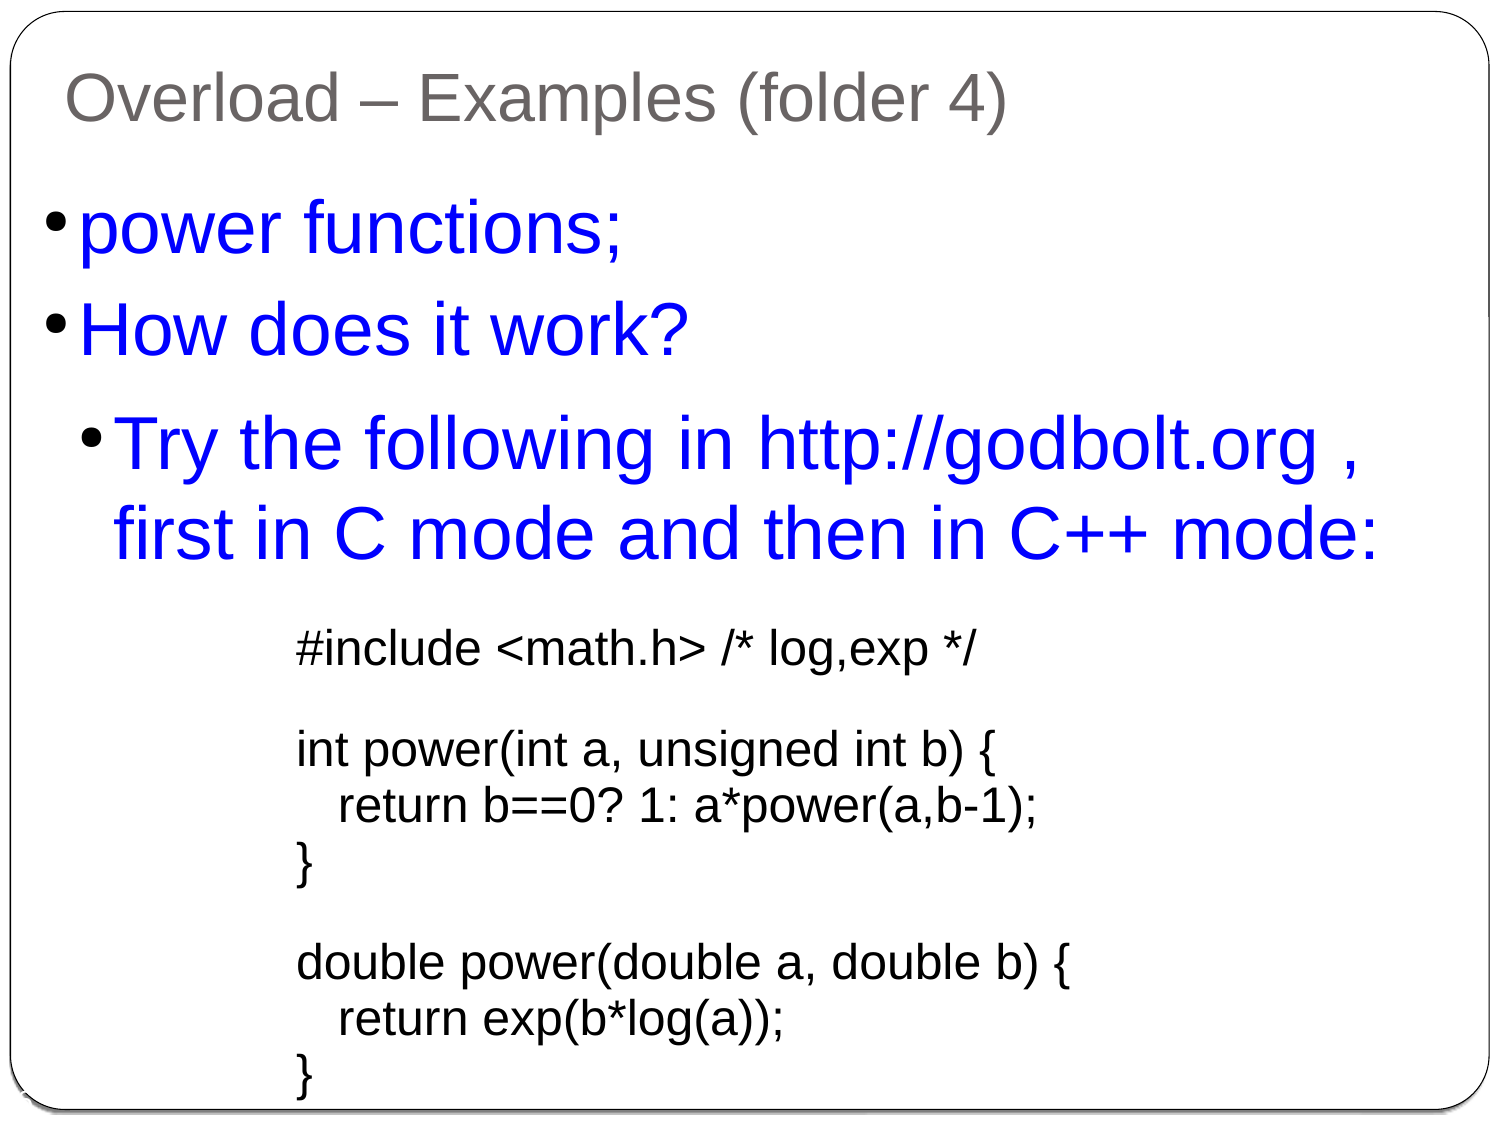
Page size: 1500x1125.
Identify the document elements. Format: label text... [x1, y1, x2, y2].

slide_number <number> [0, 1074, 50, 1125]
title Overload – Examples (folder 4) [50, 45, 1450, 150]
text_box #include <math.h> /* log,exp */ int power(int a, unsigned int b) { return b==0? 1: a*power(a,b-1); } double power(double a, double b) { return exp(b*log(a)); } [281, 612, 1325, 1109]
list power functions; How does it work? Try the following in http://godbolt.org , first in C mode and then in C++ mode: [27, 170, 1428, 325]
